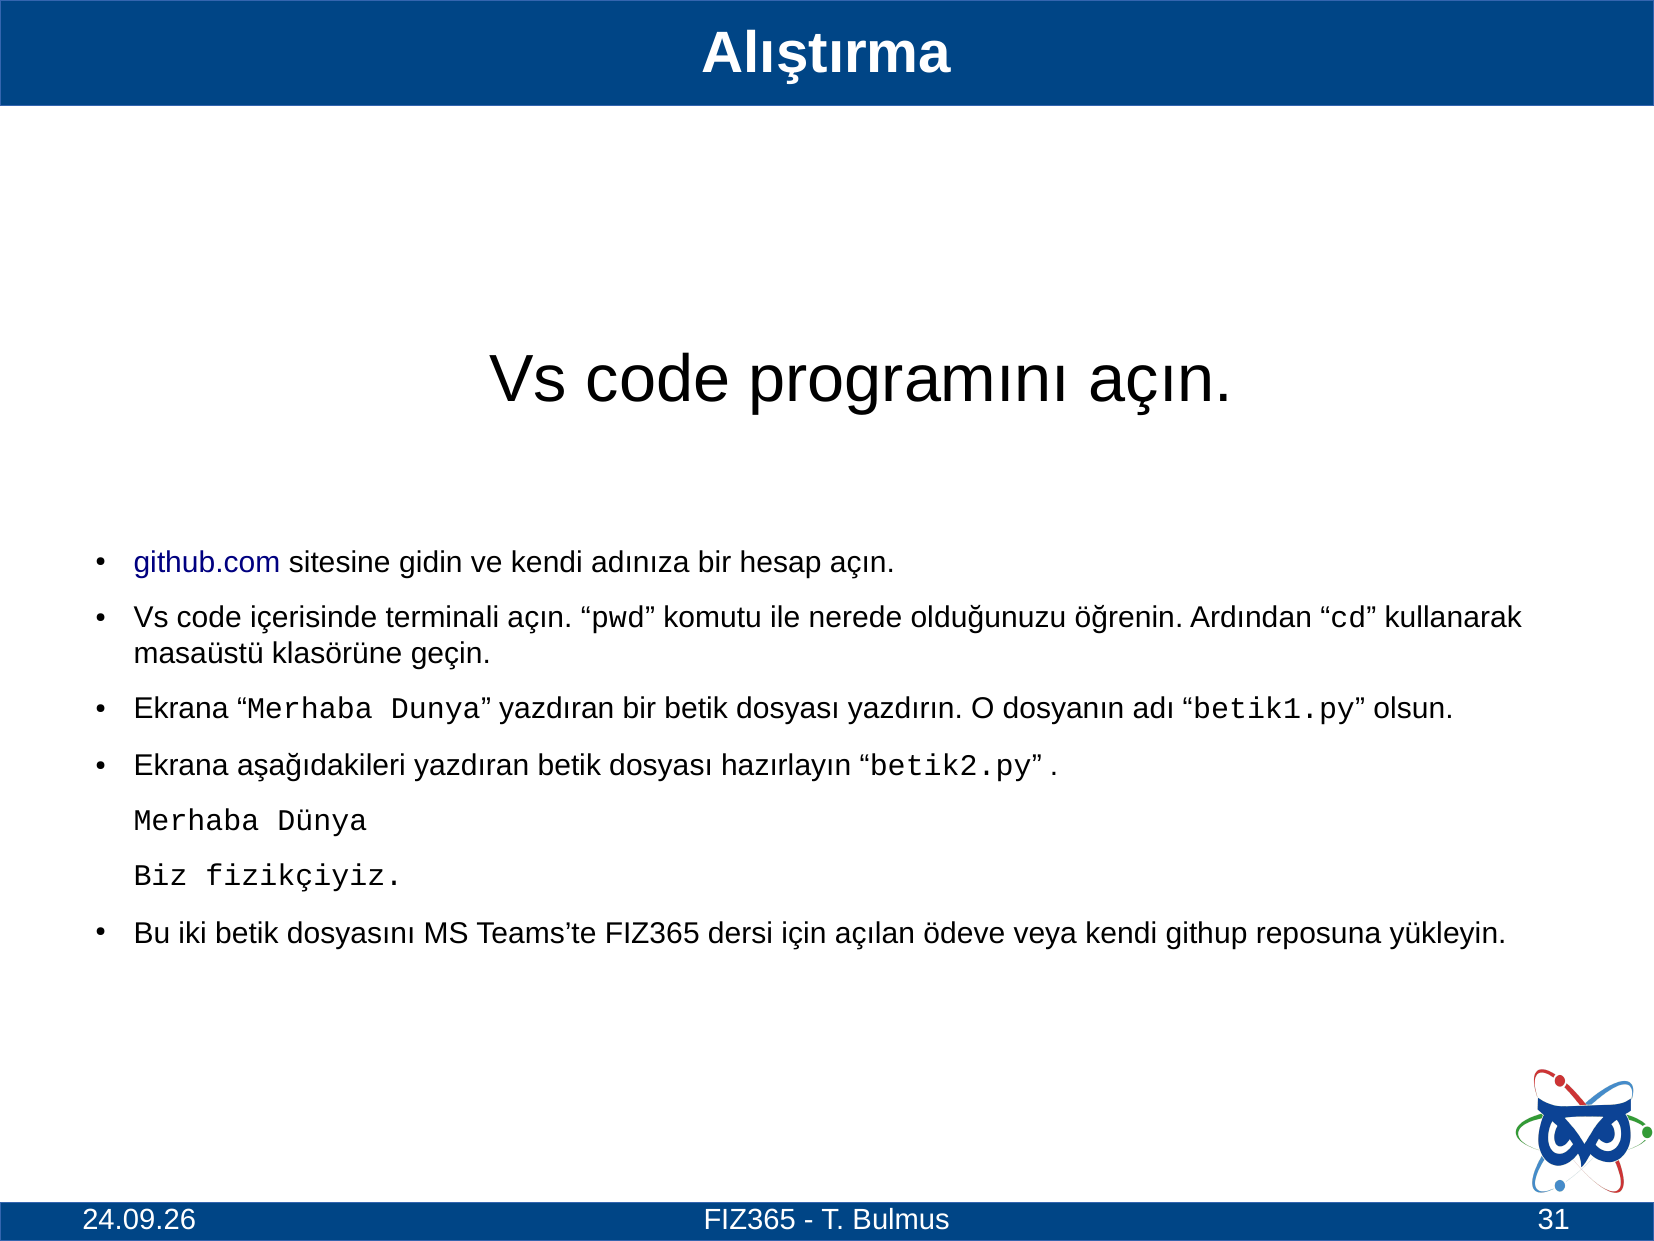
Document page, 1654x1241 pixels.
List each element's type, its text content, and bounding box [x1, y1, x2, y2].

list github.com sitesine gidin ve kendi adınıza bir hesap açın. Vs code içerisinde terminali açın. “pwd” komutu ile nerede olduğunuzu öğrenin. Ardından “cd” kullanarak masaüstü klasörüne geçin. Ekrana “Merhaba Dunya” yazdıran bir betik dosyası yazdırın. O dosyanın adı “betik1.py” olsun. Ekrana aşağıdakileri yazdıran betik dosyası hazırlayın “betik2.py” . Merhaba Dünya Biz fizikçiyiz. Bu iki betik dosyasını MS Teams’te FIZ365 dersi için açılan ödeve veya kendi githup reposuna yükleyin. [82, 545, 1571, 956]
title Alıştırma [0, 0, 1653, 106]
list Vs code programını açın. [82, 134, 1571, 545]
picture [1514, 1061, 1653, 1201]
